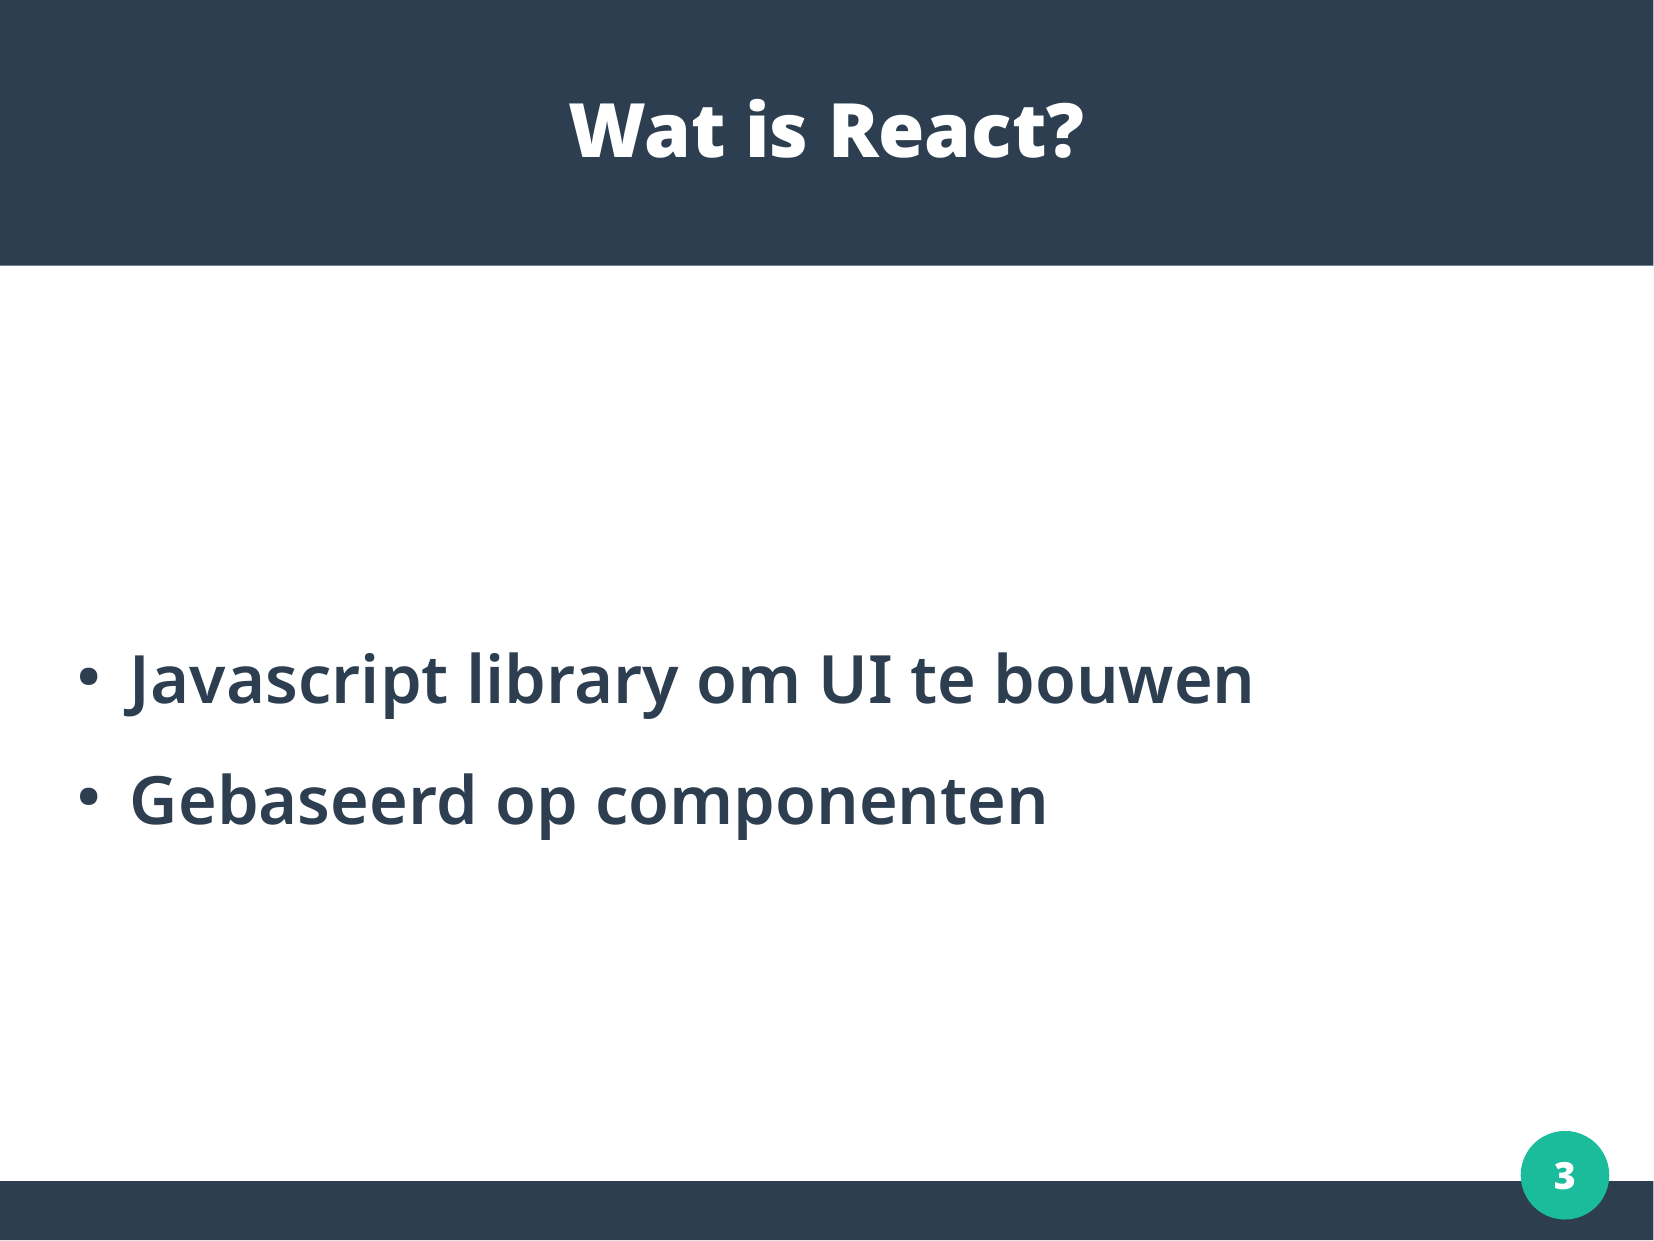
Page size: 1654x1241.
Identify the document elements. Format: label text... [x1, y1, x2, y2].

title Wat is React? [59, 49, 1595, 207]
list Javascript library om UI te bouwen Gebaseerd op componenten [59, 324, 1595, 1152]
